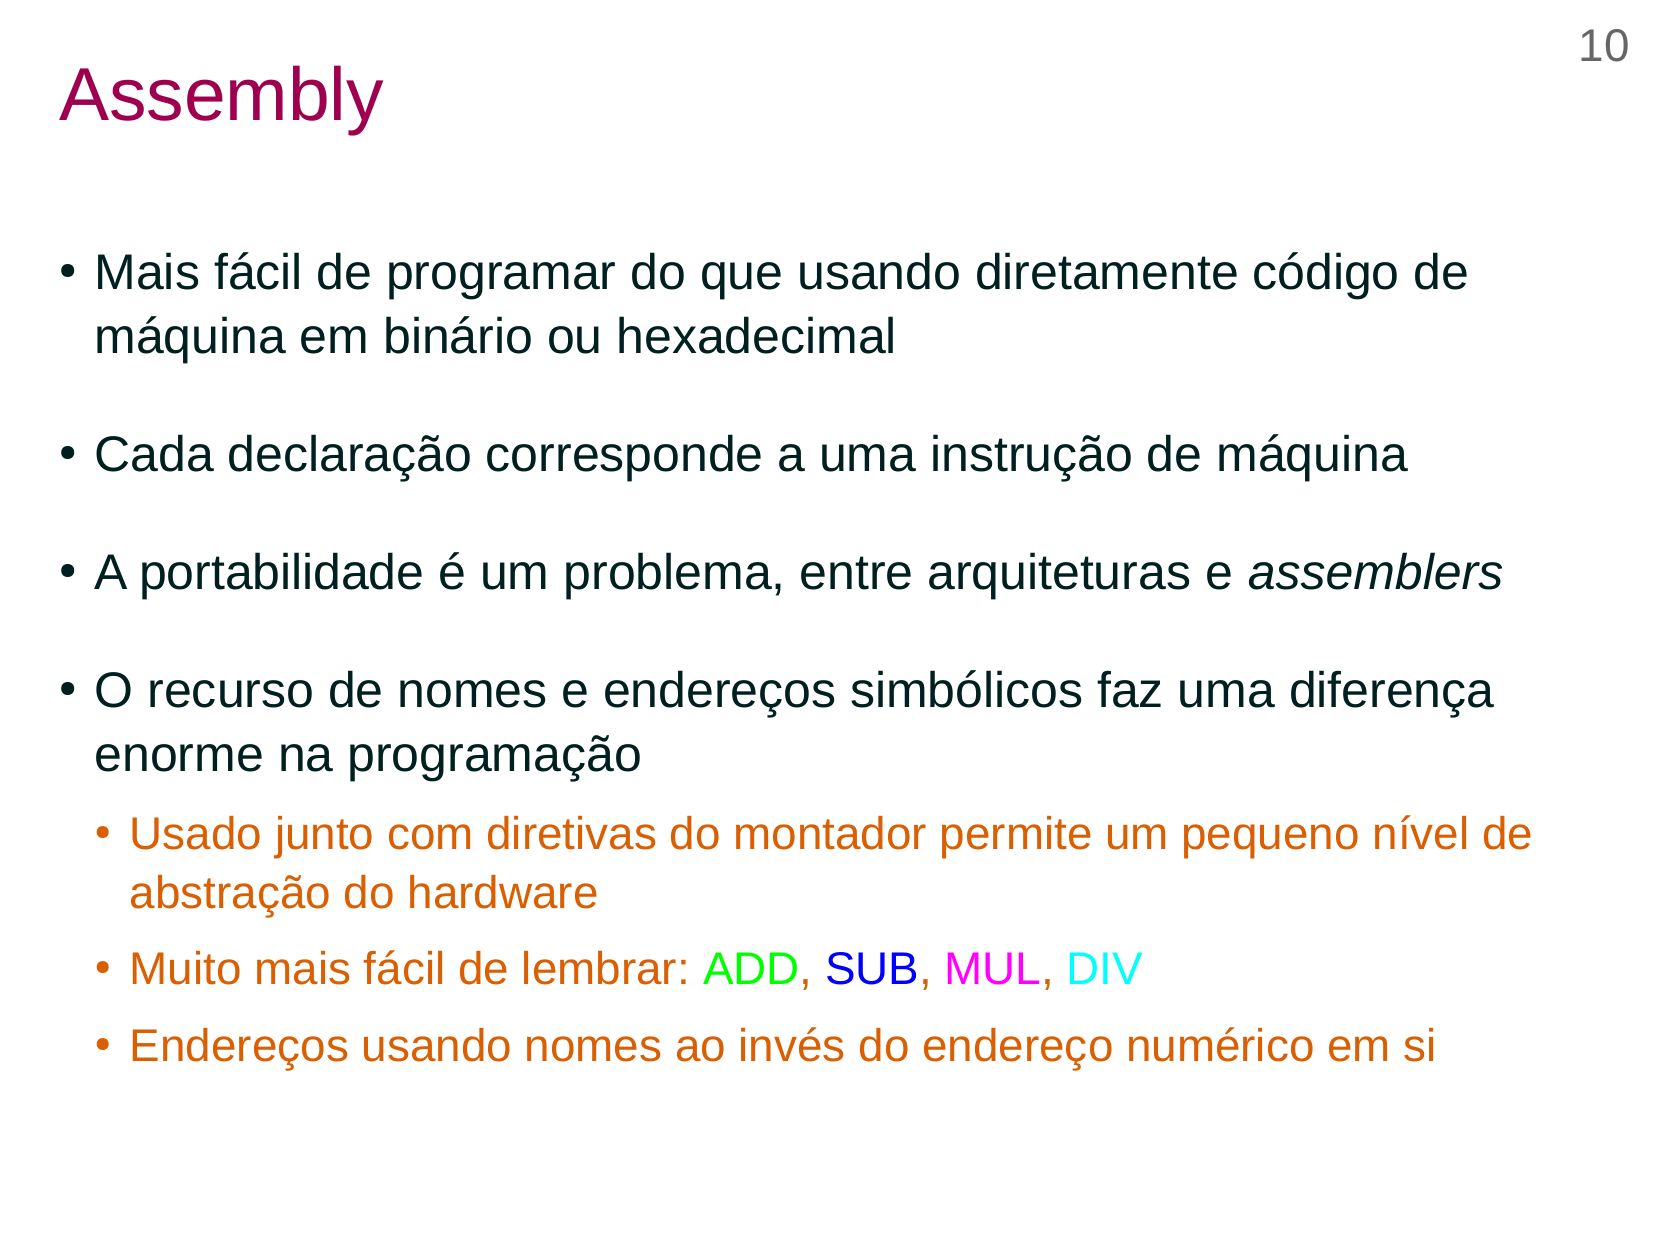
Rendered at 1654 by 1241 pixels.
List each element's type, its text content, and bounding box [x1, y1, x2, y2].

title Assembly [59, 29, 1595, 148]
list Mais fácil de programar do que usando diretamente código de máquina em binário ou hexadecimal Cada declaração corresponde a uma instrução de máquina A portabilidade é um problema, entre arquiteturas e assemblers O recurso de nomes e endereços simbólicos faz uma diferença enorme na programação Usado junto com diretivas do montador permite um pequeno nível de abstração do hardware Muito mais fácil de lembrar: ADD, SUB, MUL, DIV Endereços usando nomes ao invés do endereço numérico em si [59, 236, 1595, 1211]
